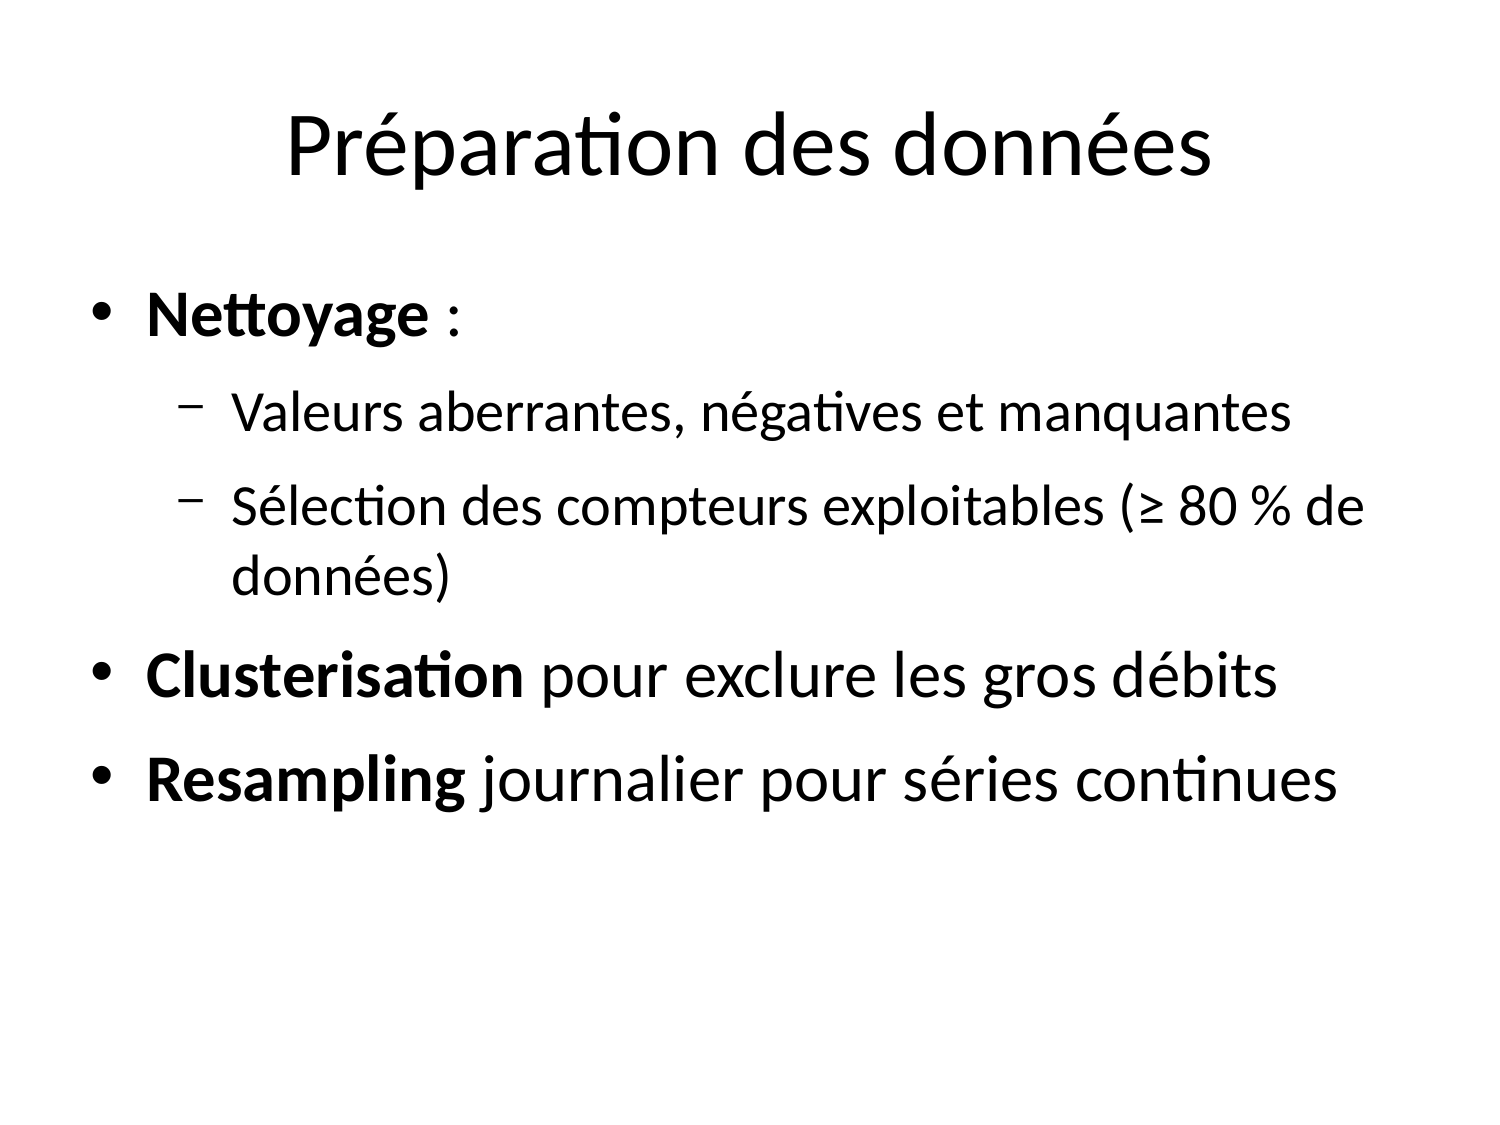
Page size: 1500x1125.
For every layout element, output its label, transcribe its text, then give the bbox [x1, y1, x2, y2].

title Préparation des données [75, 45, 1425, 233]
list Nettoyage : Valeurs aberrantes, négatives et manquantes Sélection des compteurs exploitables (≥ 80 % de données) Clusterisation pour exclure les gros débits Resampling journalier pour séries continues [75, 262, 1425, 1005]
